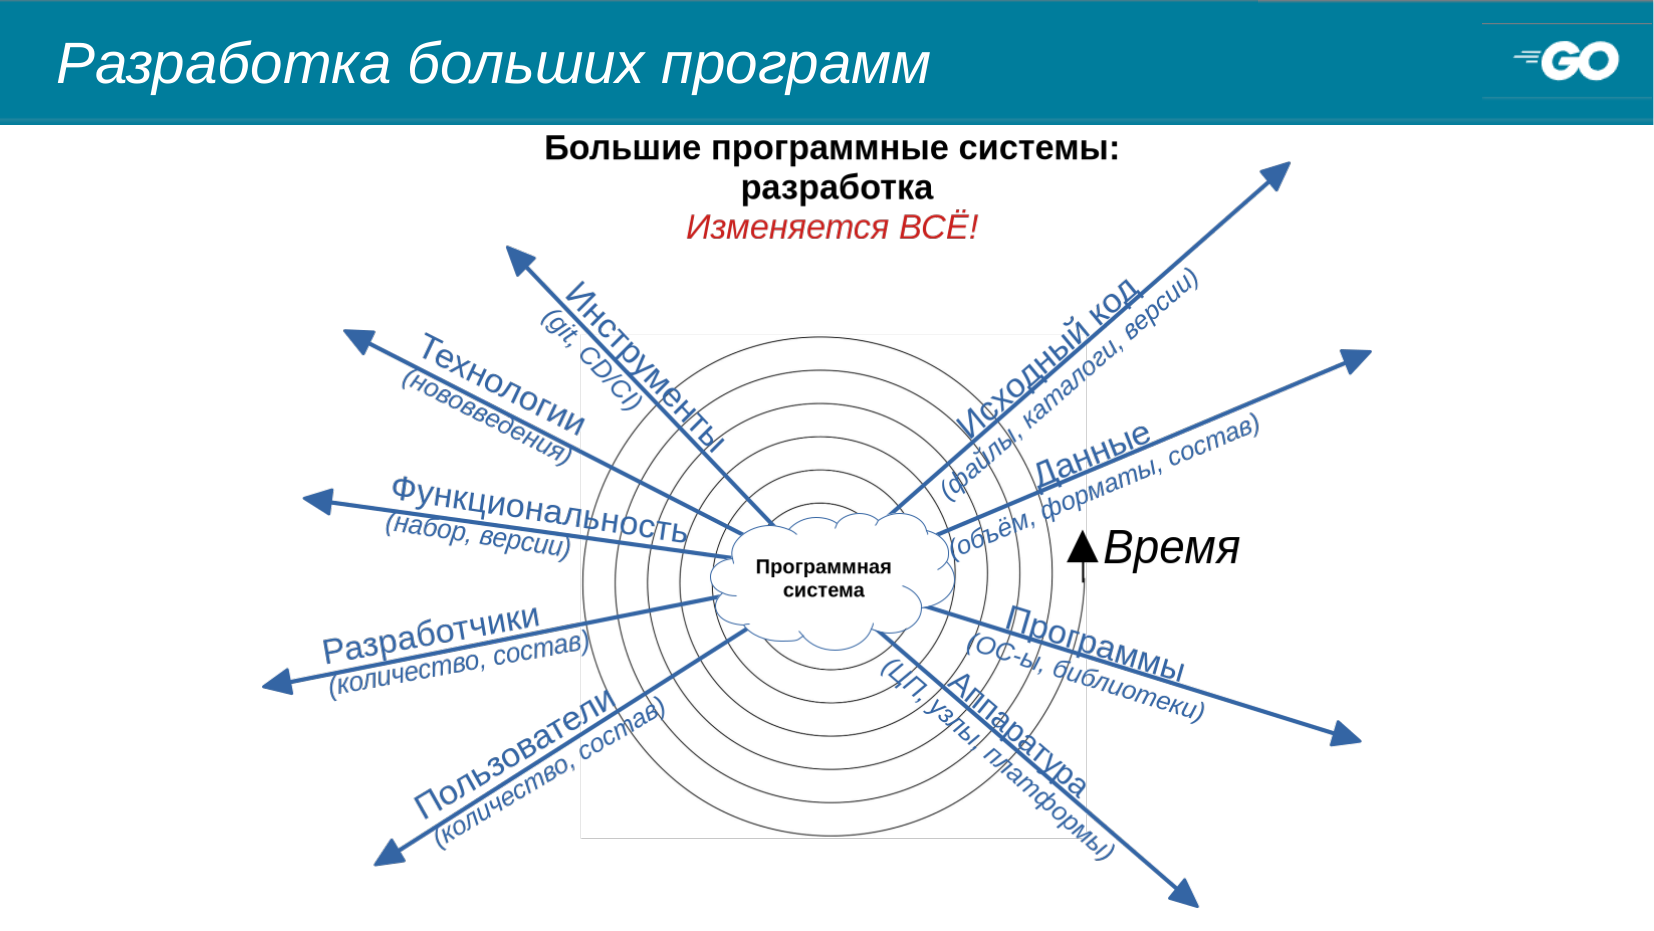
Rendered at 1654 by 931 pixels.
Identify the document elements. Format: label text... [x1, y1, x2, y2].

text_box Разработка больших программ [41, 23, 1495, 104]
picture [262, 126, 1390, 918]
picture [1542, 41, 1619, 81]
